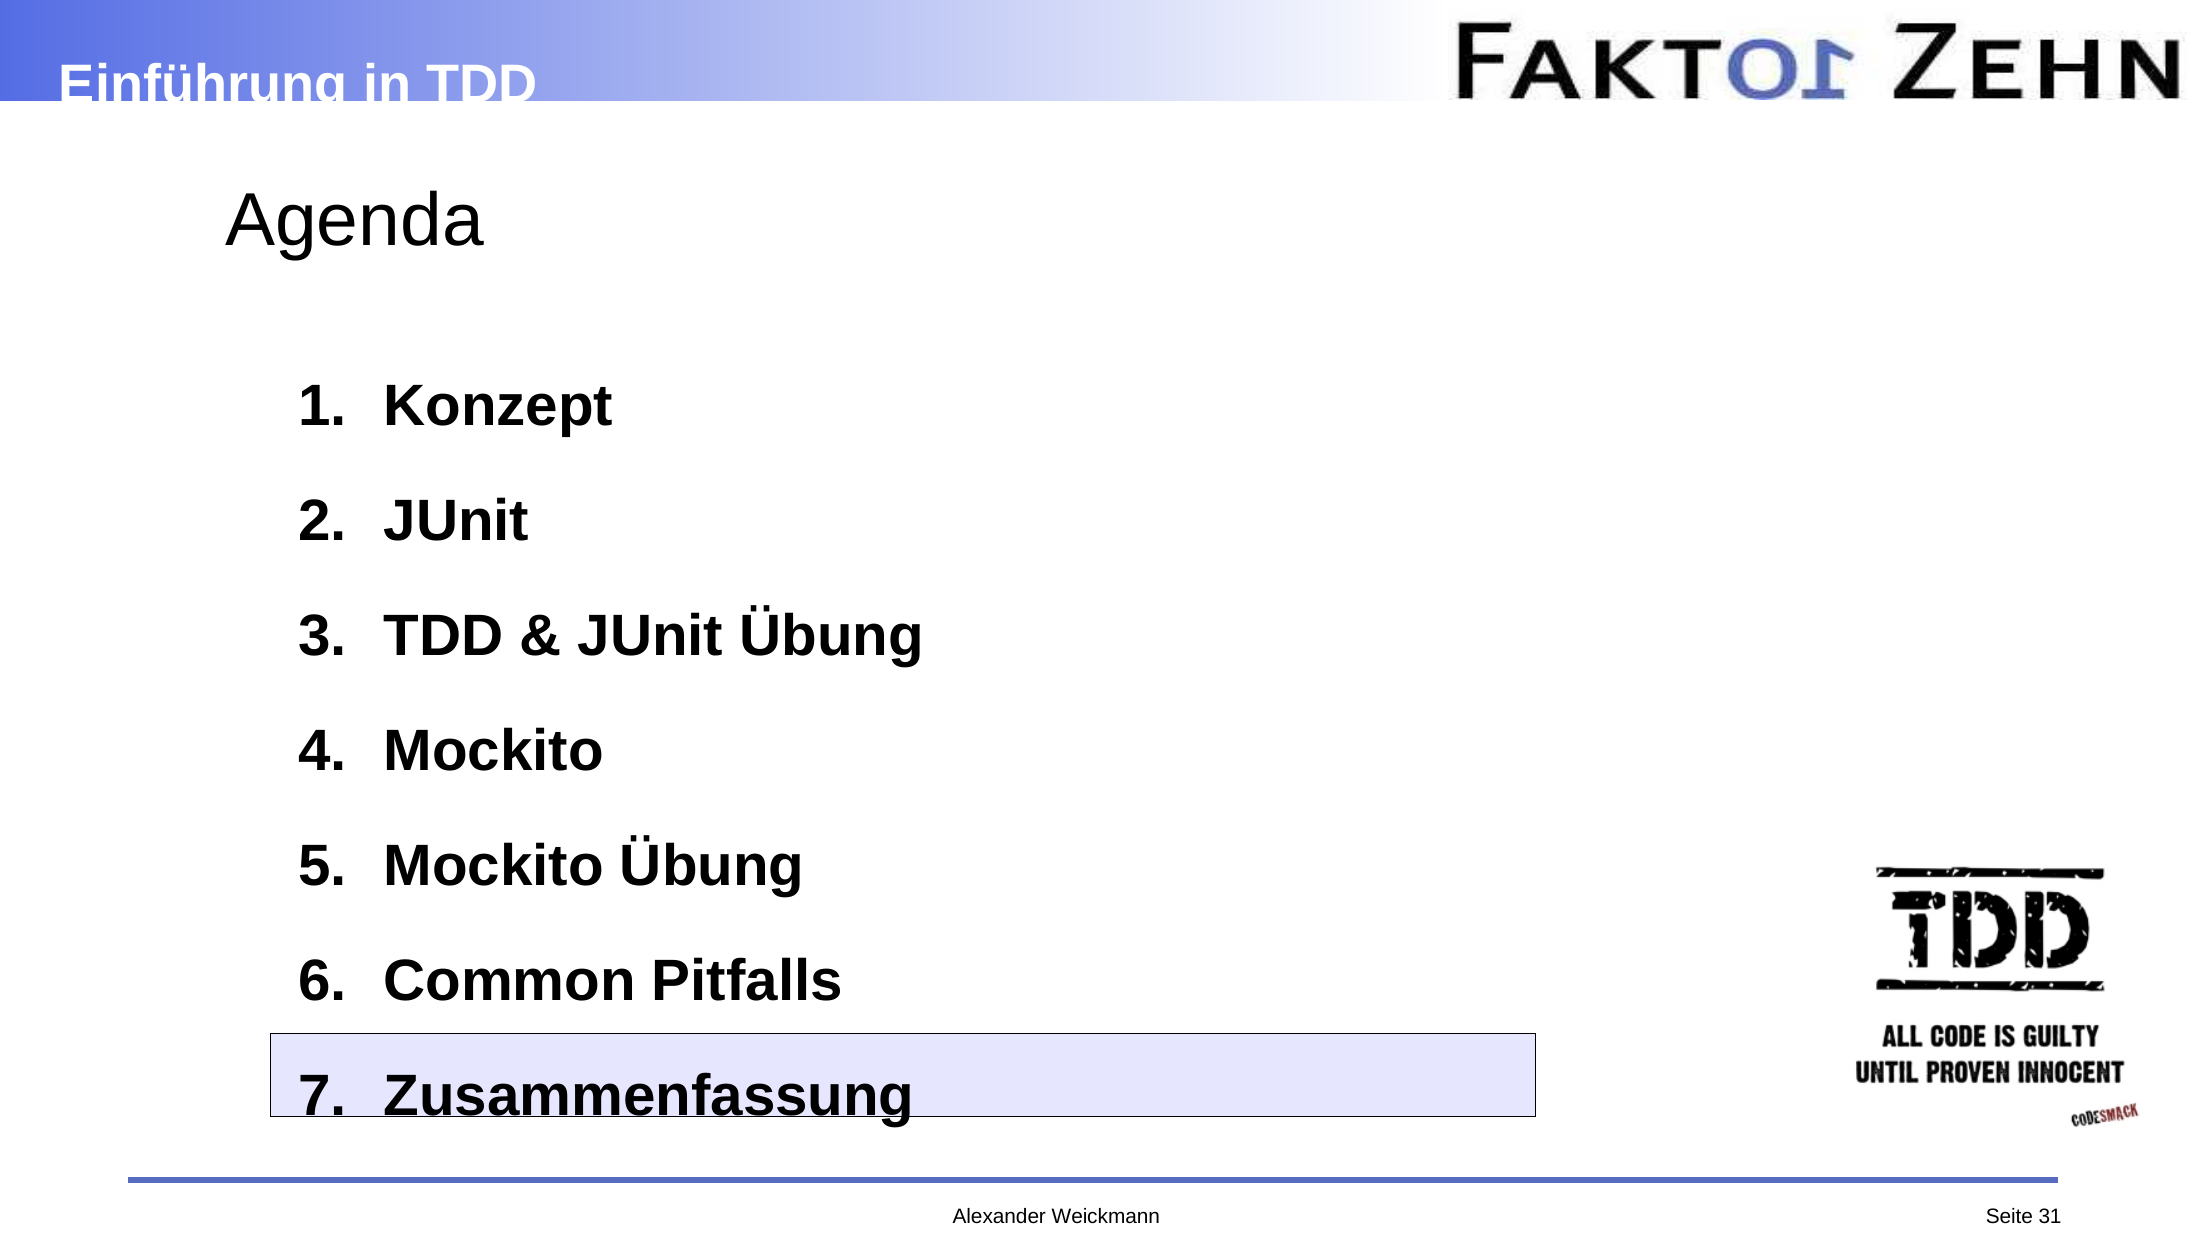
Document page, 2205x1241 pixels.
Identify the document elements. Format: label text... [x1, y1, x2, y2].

title Agenda [225, 142, 1981, 296]
list Konzept JUnit TDD & JUnit Übung Mockito Mockito Übung Common Pitfalls Zusammenfassung [280, 339, 2036, 1111]
picture [1448, 7, 2191, 100]
picture [1840, 808, 2141, 1176]
text_box [909, 1111, 1536, 1117]
text_box [270, 1033, 902, 1117]
